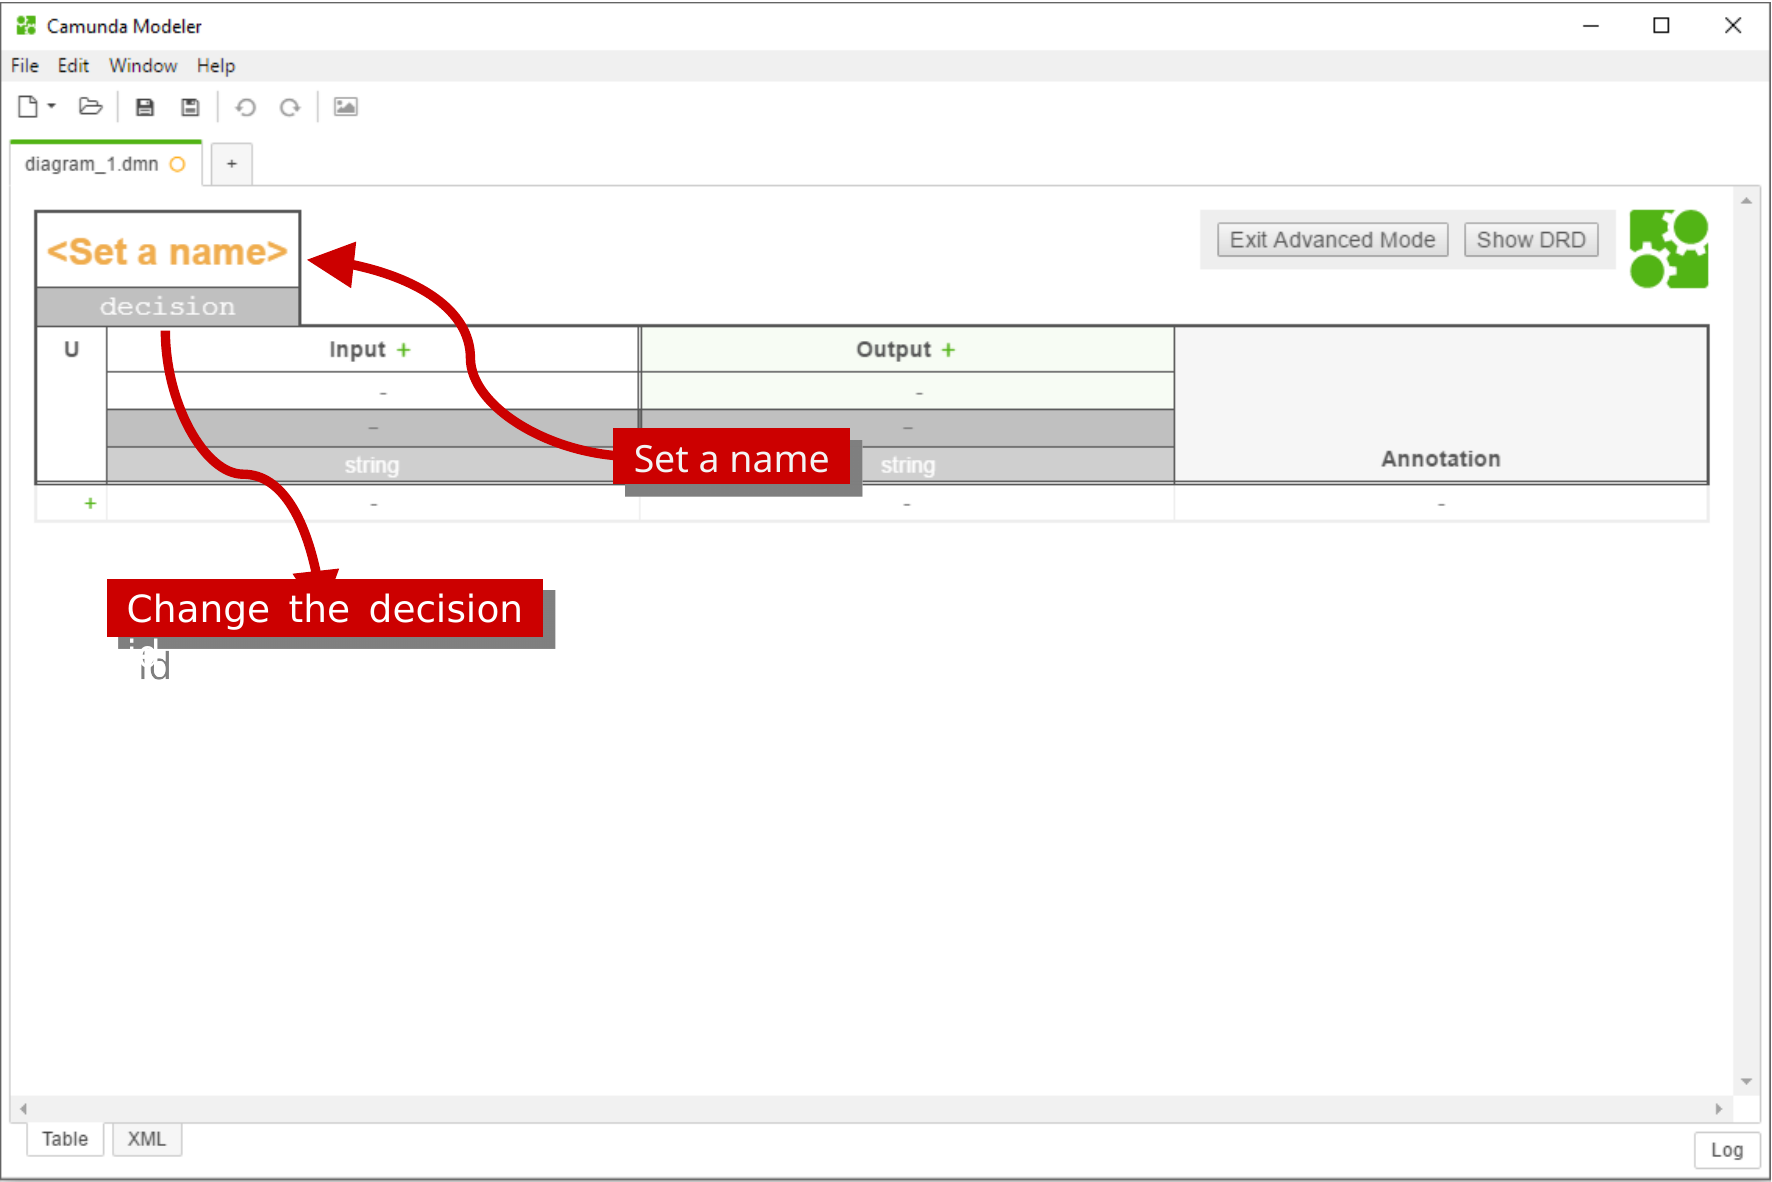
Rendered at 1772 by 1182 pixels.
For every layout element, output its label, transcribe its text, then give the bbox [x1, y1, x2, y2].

text_box Change the decision id [107, 579, 543, 637]
text_box Set a name [613, 428, 850, 484]
picture [0, 2, 1771, 1182]
